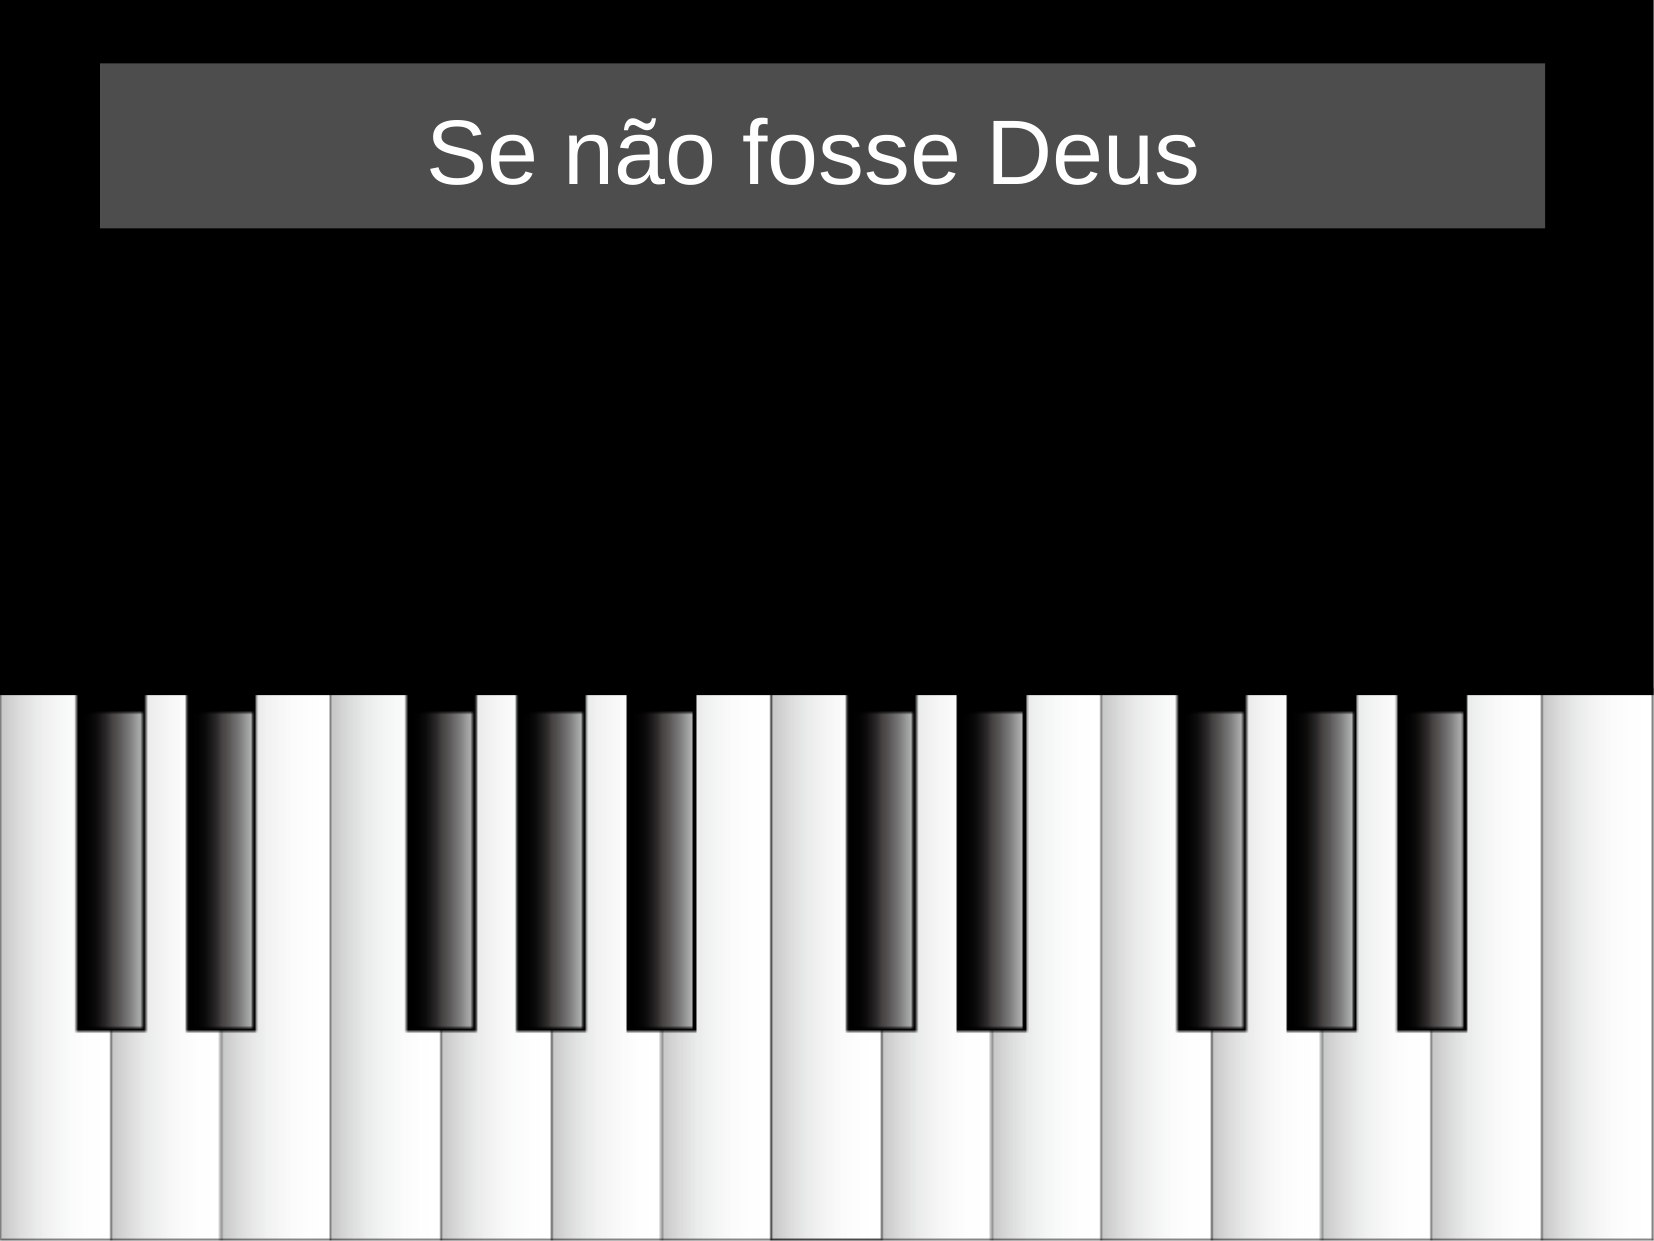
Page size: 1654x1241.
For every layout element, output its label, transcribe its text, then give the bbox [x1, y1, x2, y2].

picture [0, 696, 1654, 1241]
title Se não fosse Deus [82, 49, 1571, 257]
